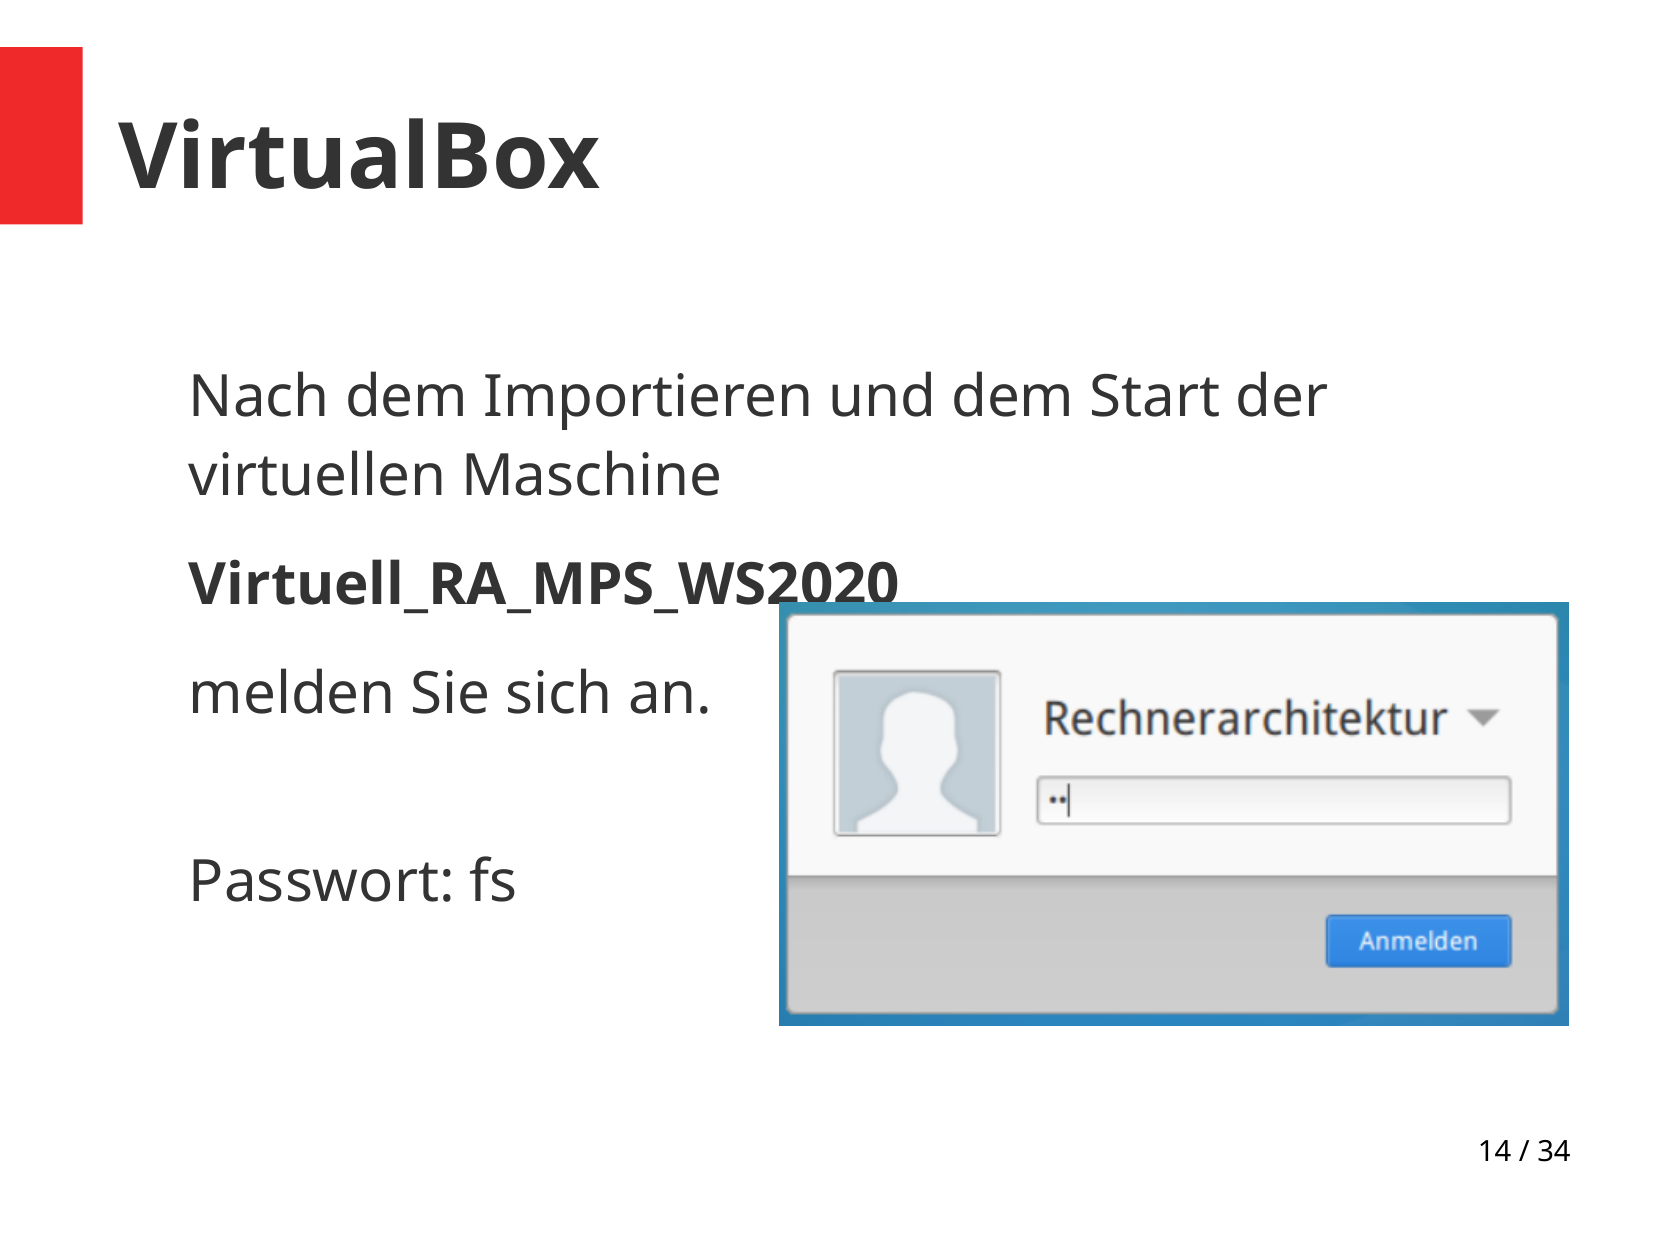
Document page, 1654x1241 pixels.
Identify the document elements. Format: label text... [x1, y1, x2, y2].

list Nach dem Importieren und dem Start der virtuellen Maschine Virtuell_RA_MPS_WS2020 melden Sie sich an. Passwort: fs [118, 354, 1536, 1074]
picture [779, 602, 1569, 1026]
title VirtualBox [118, 49, 1571, 257]
